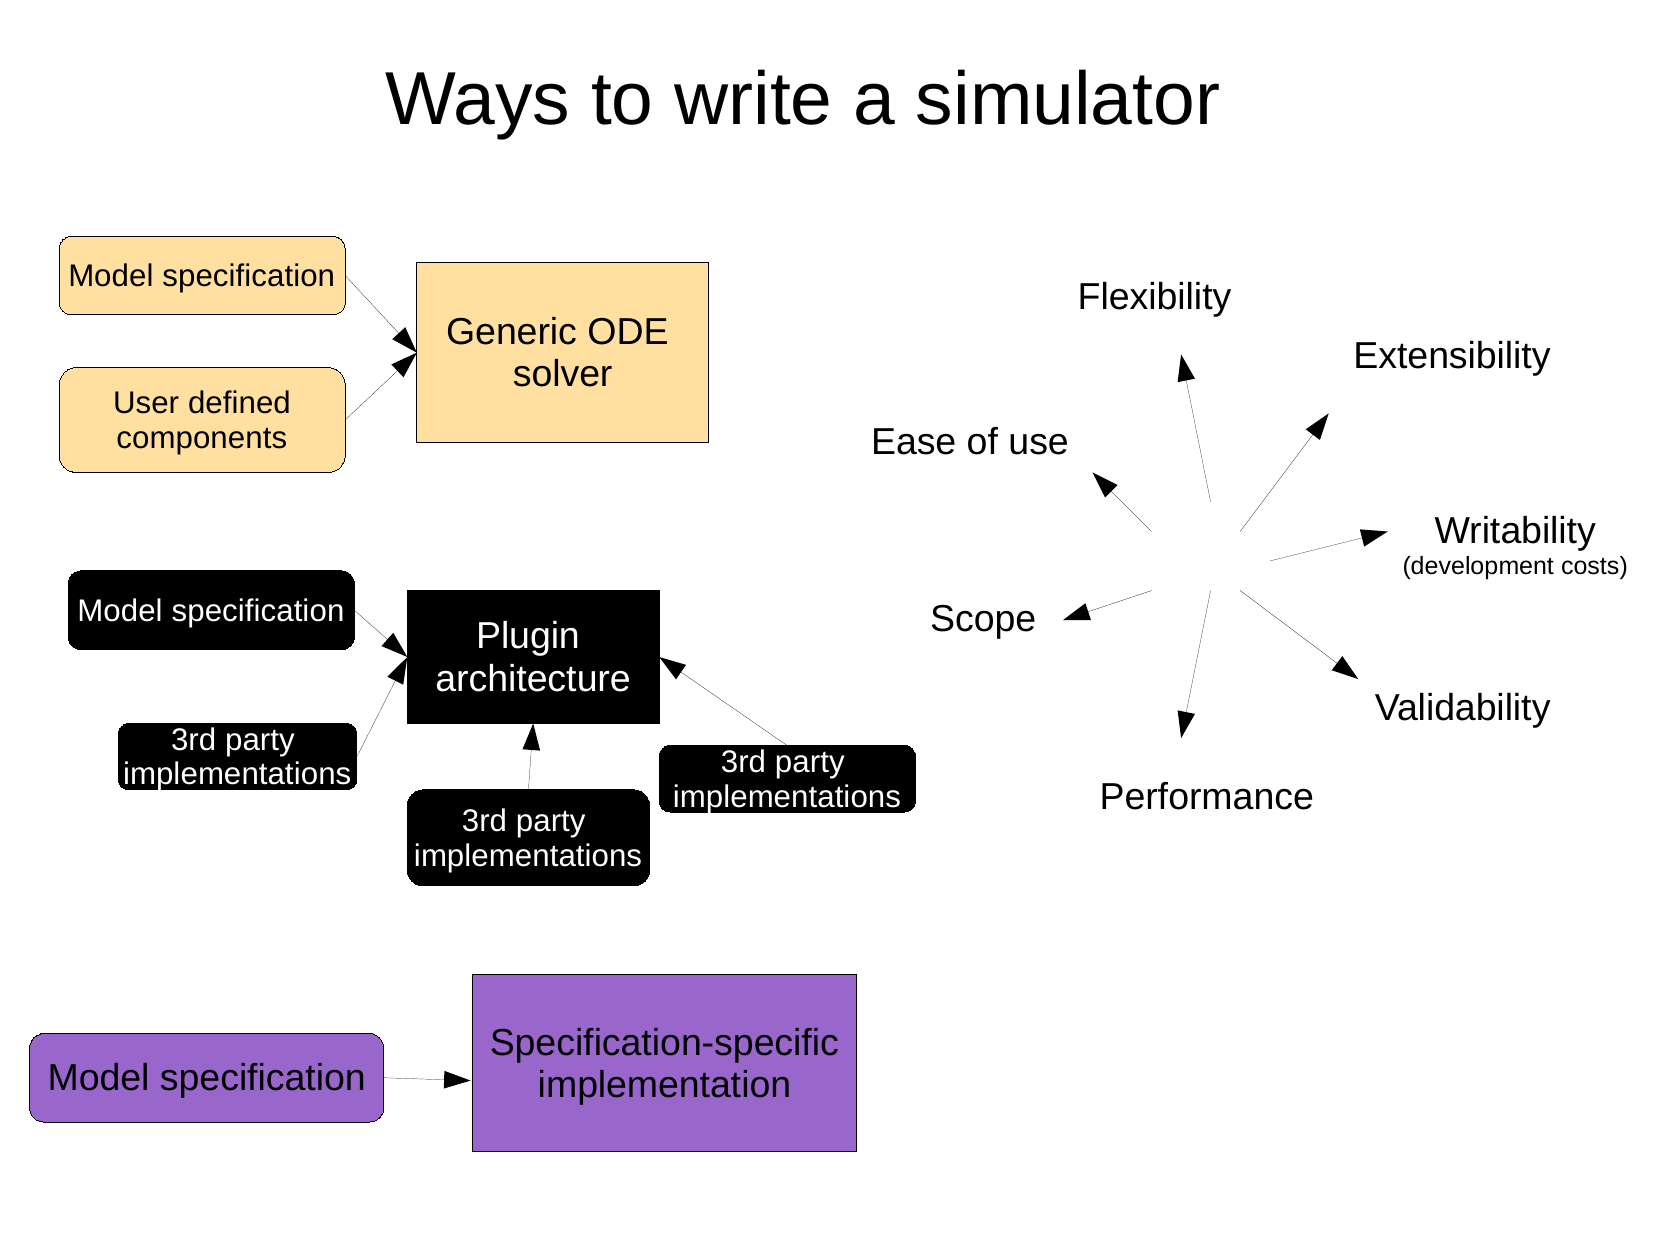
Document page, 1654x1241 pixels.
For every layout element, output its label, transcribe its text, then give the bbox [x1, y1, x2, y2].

title Ways to write a simulator [59, 19, 1548, 178]
text_box Extensibility [1338, 327, 1566, 389]
text_box Specification-specific implementation [472, 974, 857, 1152]
text_box Ease of use [856, 413, 1084, 475]
text_box 3rd party implementations [407, 789, 650, 886]
text_box Generic ODE solver [416, 262, 709, 443]
text_box 3rd party implementations [659, 745, 916, 813]
text_box User defined components [59, 367, 346, 473]
text_box Model specification [29, 1033, 384, 1123]
text_box Model specification [68, 570, 355, 650]
text_box Plugin architecture [407, 590, 660, 724]
text_box Performance [1084, 767, 1329, 830]
text_box Validability [1360, 679, 1567, 741]
text_box 3rd party implementations [118, 723, 357, 790]
text_box Flexibility [1062, 267, 1246, 330]
text_box Model specification [59, 236, 346, 315]
text_box Scope [915, 590, 1052, 652]
text_box Writability (development costs) [1387, 501, 1643, 595]
